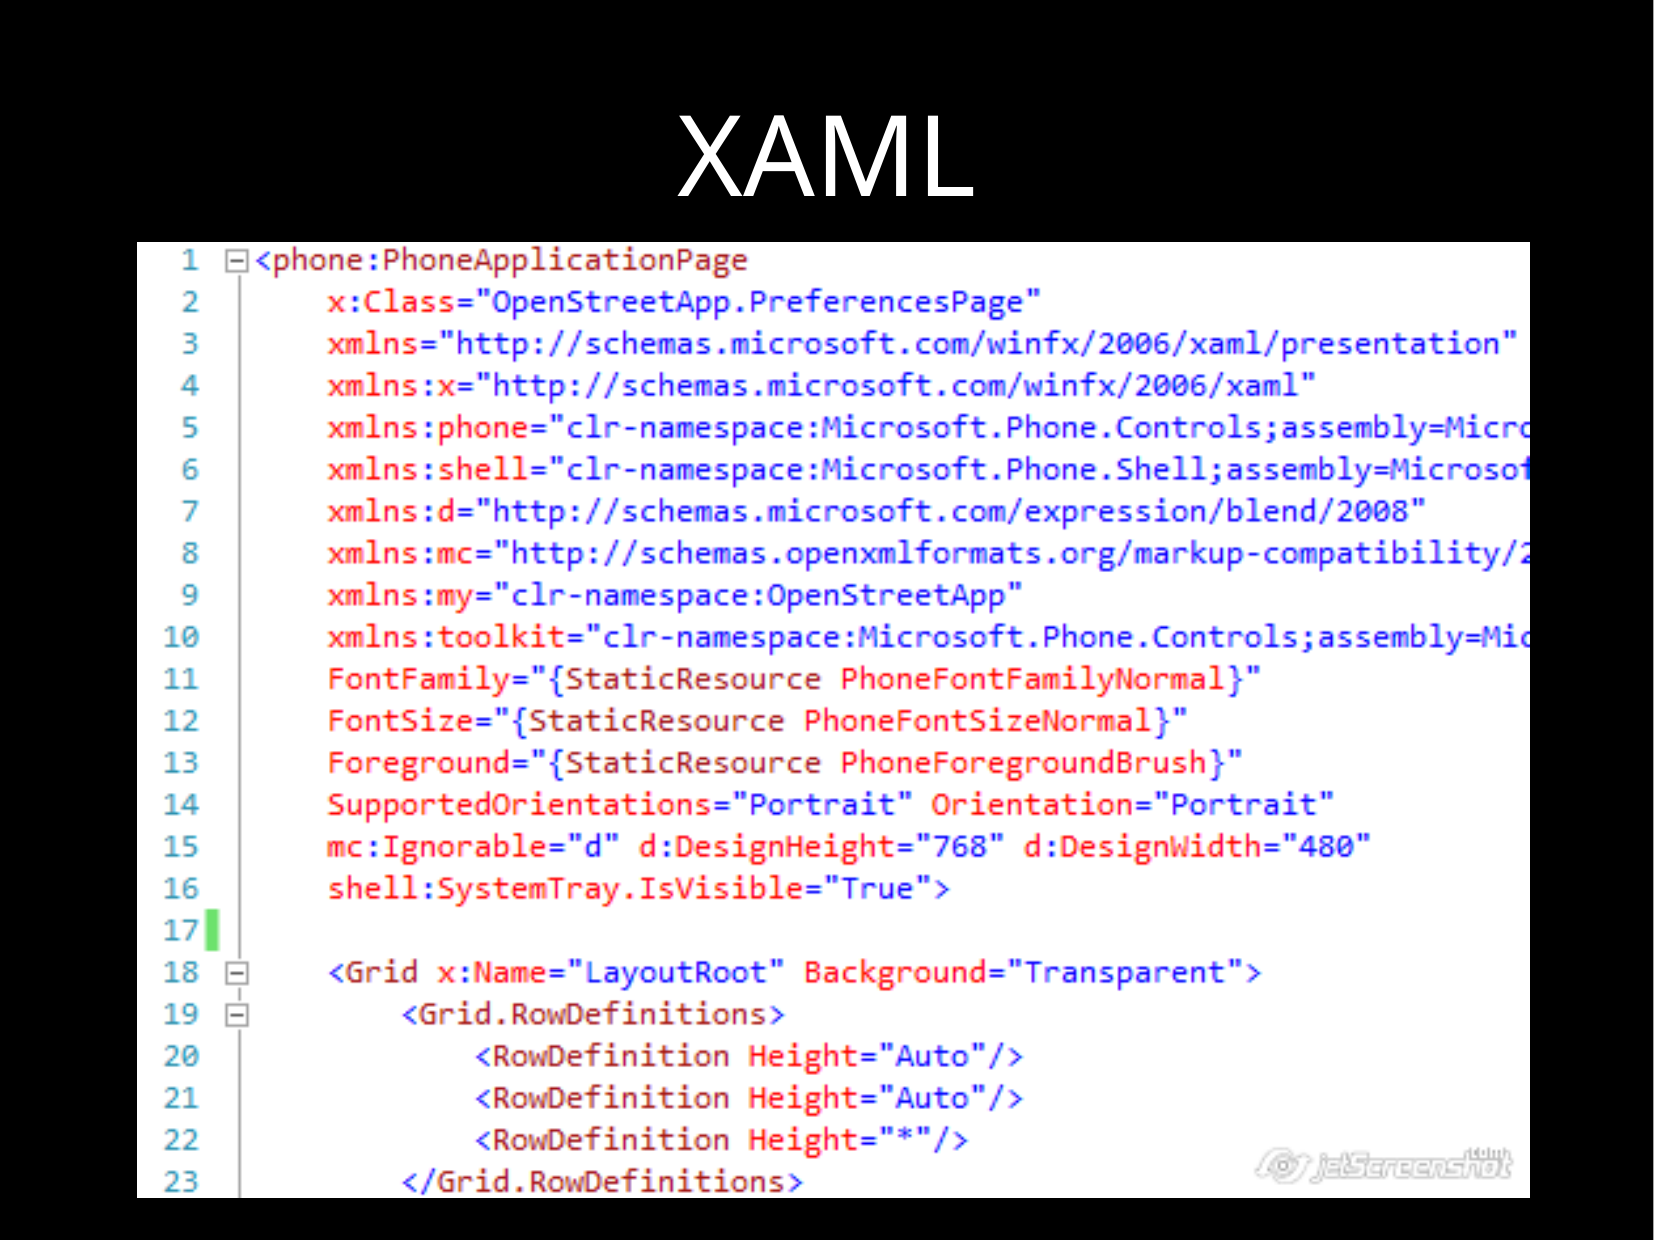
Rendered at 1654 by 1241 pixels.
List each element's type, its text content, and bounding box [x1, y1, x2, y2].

title XAML [82, 49, 1571, 257]
picture [137, 242, 1530, 1198]
